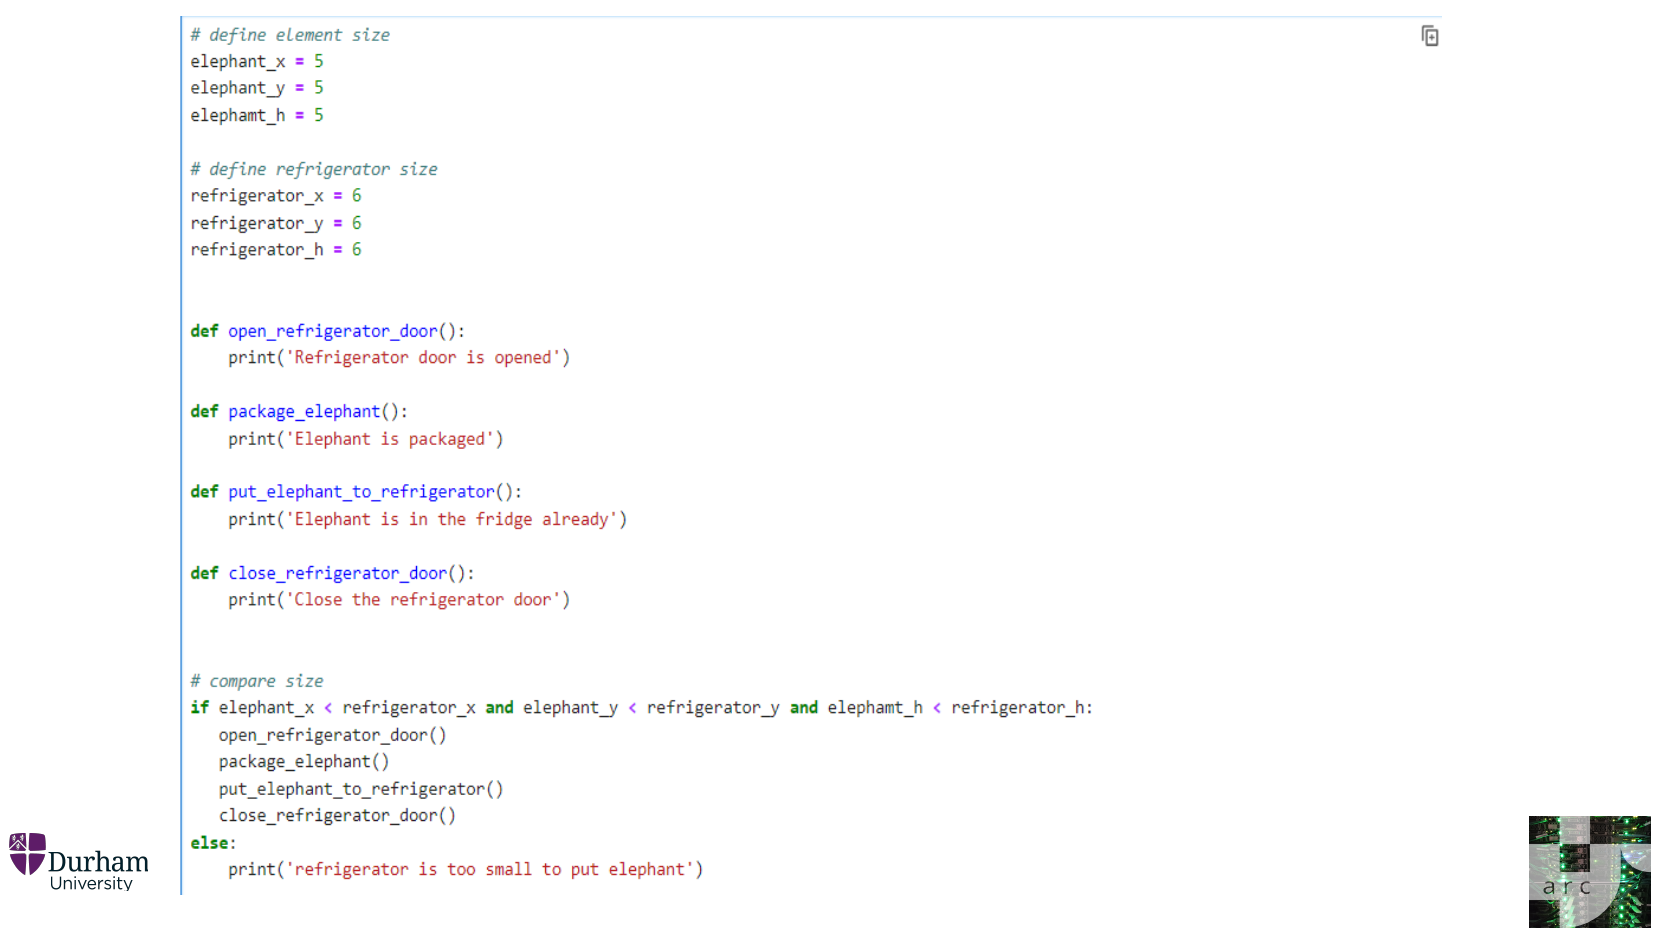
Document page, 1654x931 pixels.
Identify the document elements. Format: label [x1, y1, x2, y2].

picture [177, 16, 1442, 895]
picture [9, 833, 148, 891]
picture [1529, 816, 1651, 928]
